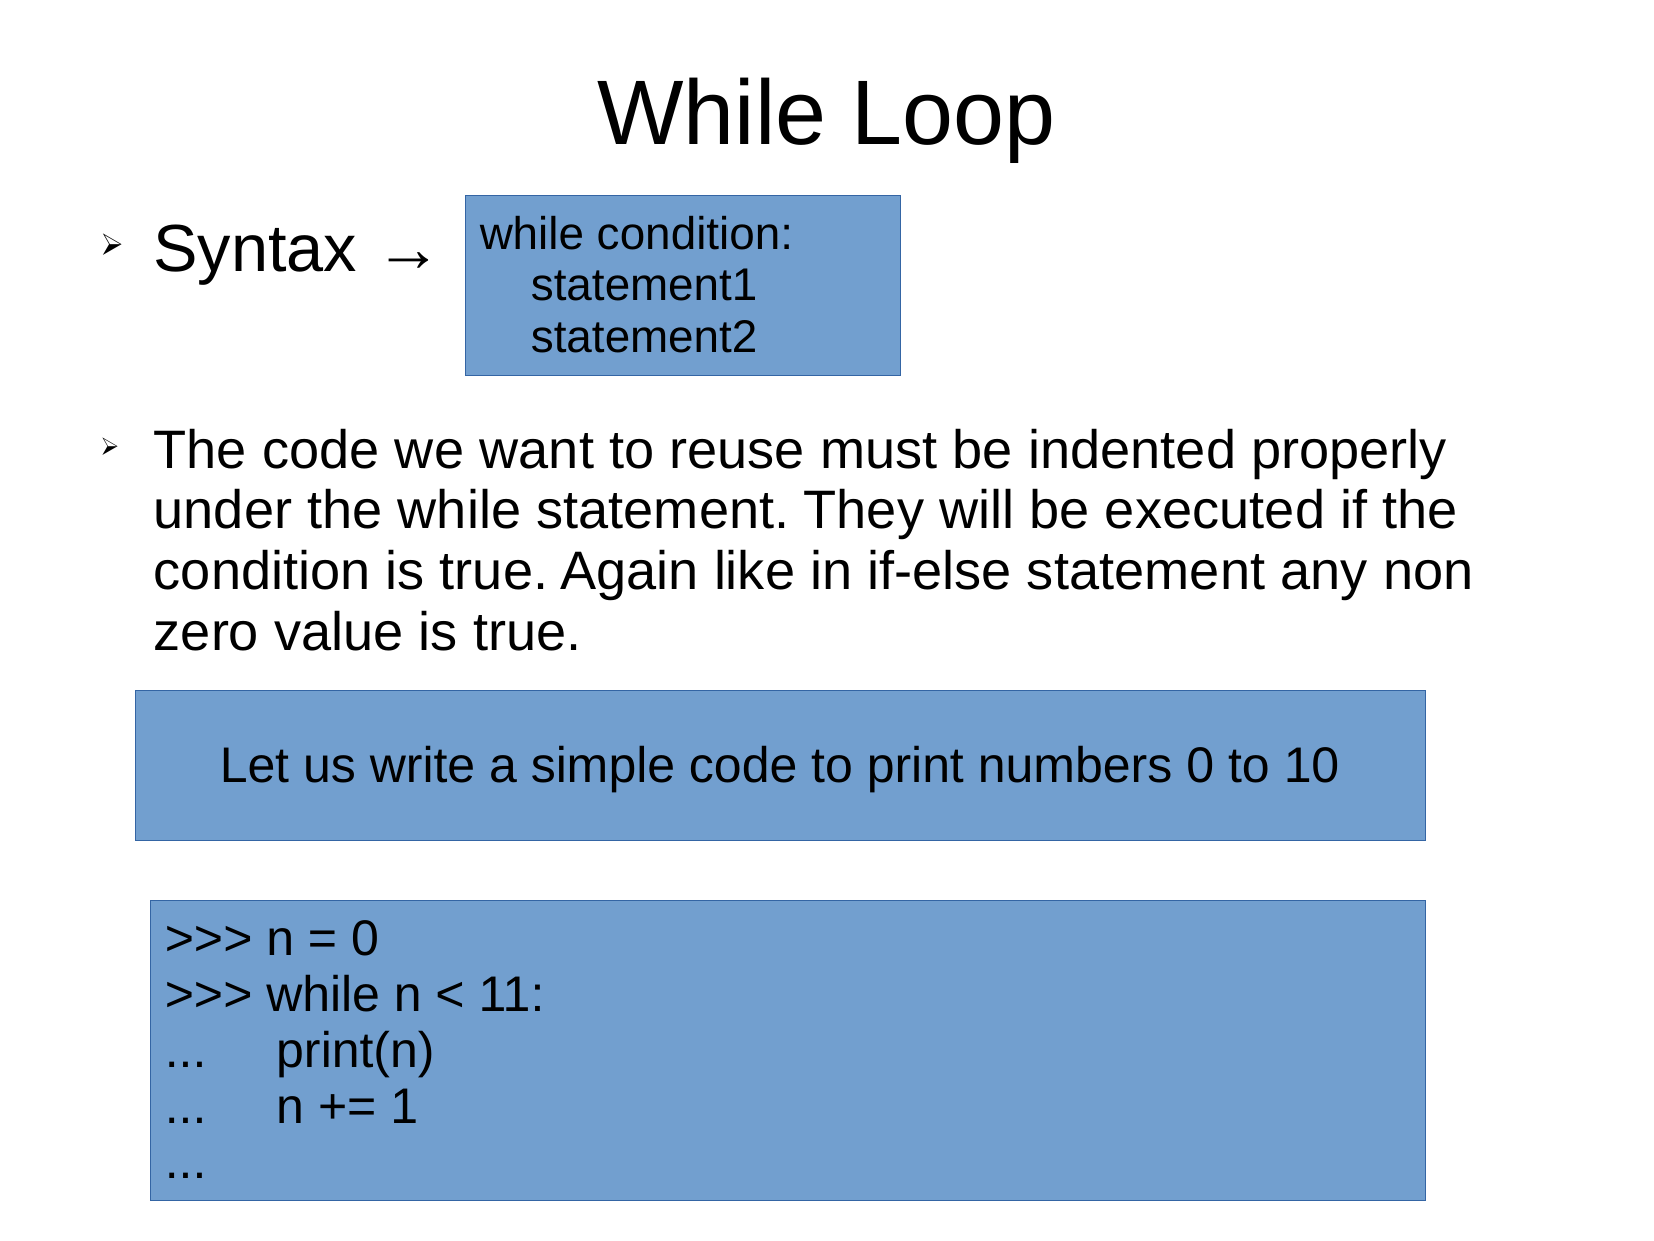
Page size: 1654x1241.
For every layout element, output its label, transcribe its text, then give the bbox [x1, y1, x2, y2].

text_box while condition: statement1 statement2 [465, 195, 901, 376]
title While Loop [82, 0, 1571, 210]
text_box >>> n = 0 >>> while n < 11: ... print(n) ... n += 1 ... [150, 900, 1426, 1201]
list Syntax → The code we want to reuse must be indented properly under the while statement. They will be executed if the condition is true. Again like in if-else statement any non zero value is true. [82, 210, 1571, 931]
text_box Let us write a simple code to print numbers 0 to 10 [135, 690, 1426, 841]
